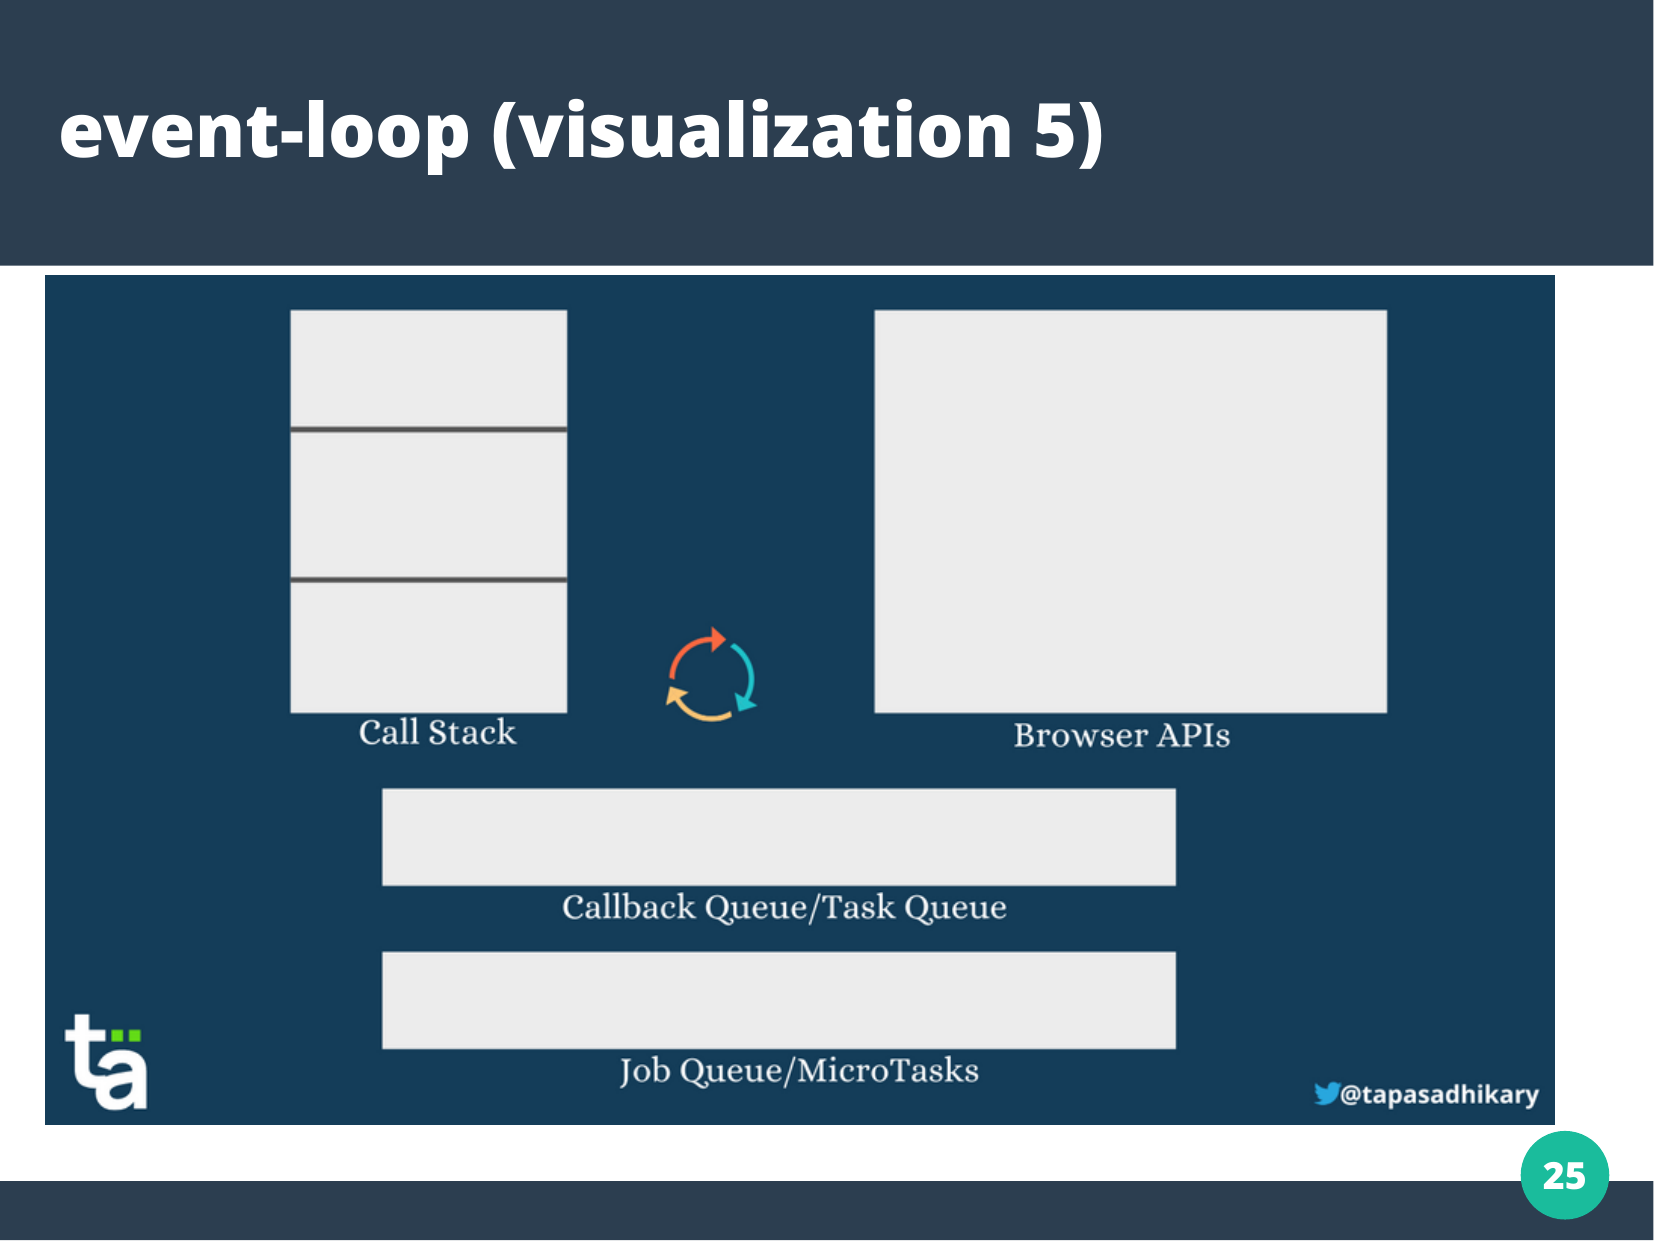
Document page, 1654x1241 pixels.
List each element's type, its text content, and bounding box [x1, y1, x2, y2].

title event-loop (visualization 5) [59, 49, 1595, 207]
picture [45, 275, 1555, 1126]
